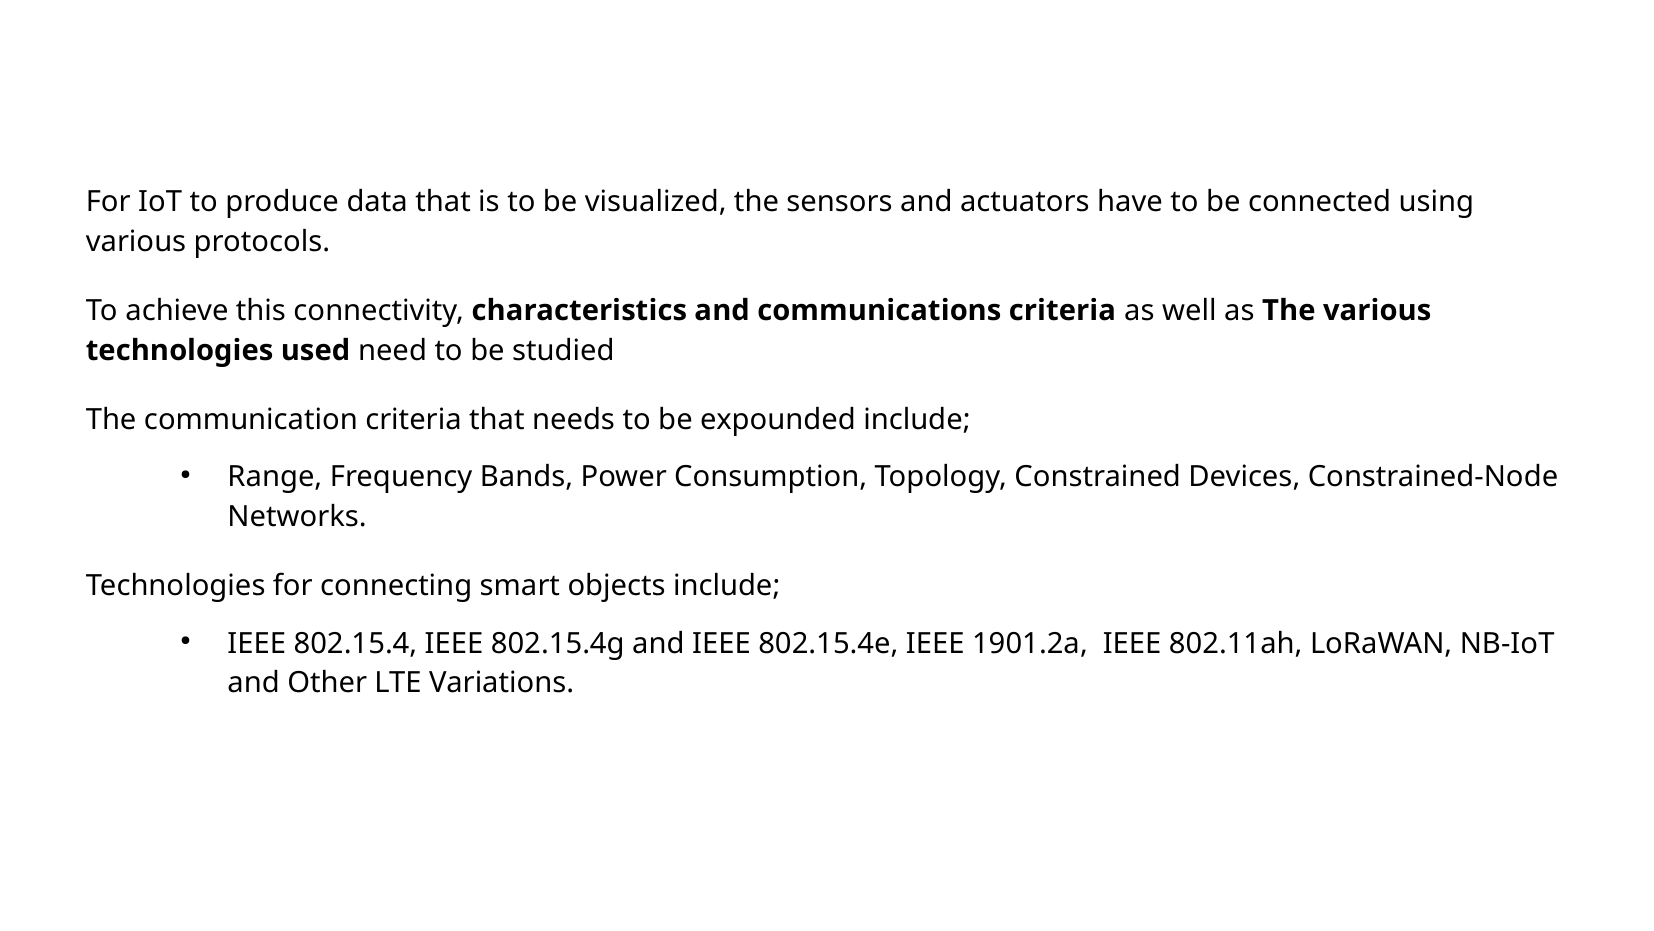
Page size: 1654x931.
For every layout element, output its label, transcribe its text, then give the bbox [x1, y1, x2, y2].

list For IoT to produce data that is to be visualized, the sensors and actuators have to be connected using various protocols. To achieve this connectivity, characteristics and communications criteria as well as The various technologies used need to be studied The communication criteria that needs to be expounded include; Range, Frequency Bands, Power Consumption, Topology, Constrained Devices, Constrained-Node Networks. Technologies for connecting smart objects include; IEEE 802.15.4, IEEE 802.15.4g and IEEE 802.15.4e, IEEE 1901.2a, IEEE 802.11ah, LoRaWAN, NB-IoT and Other LTE Variations. [15, 180, 1576, 916]
